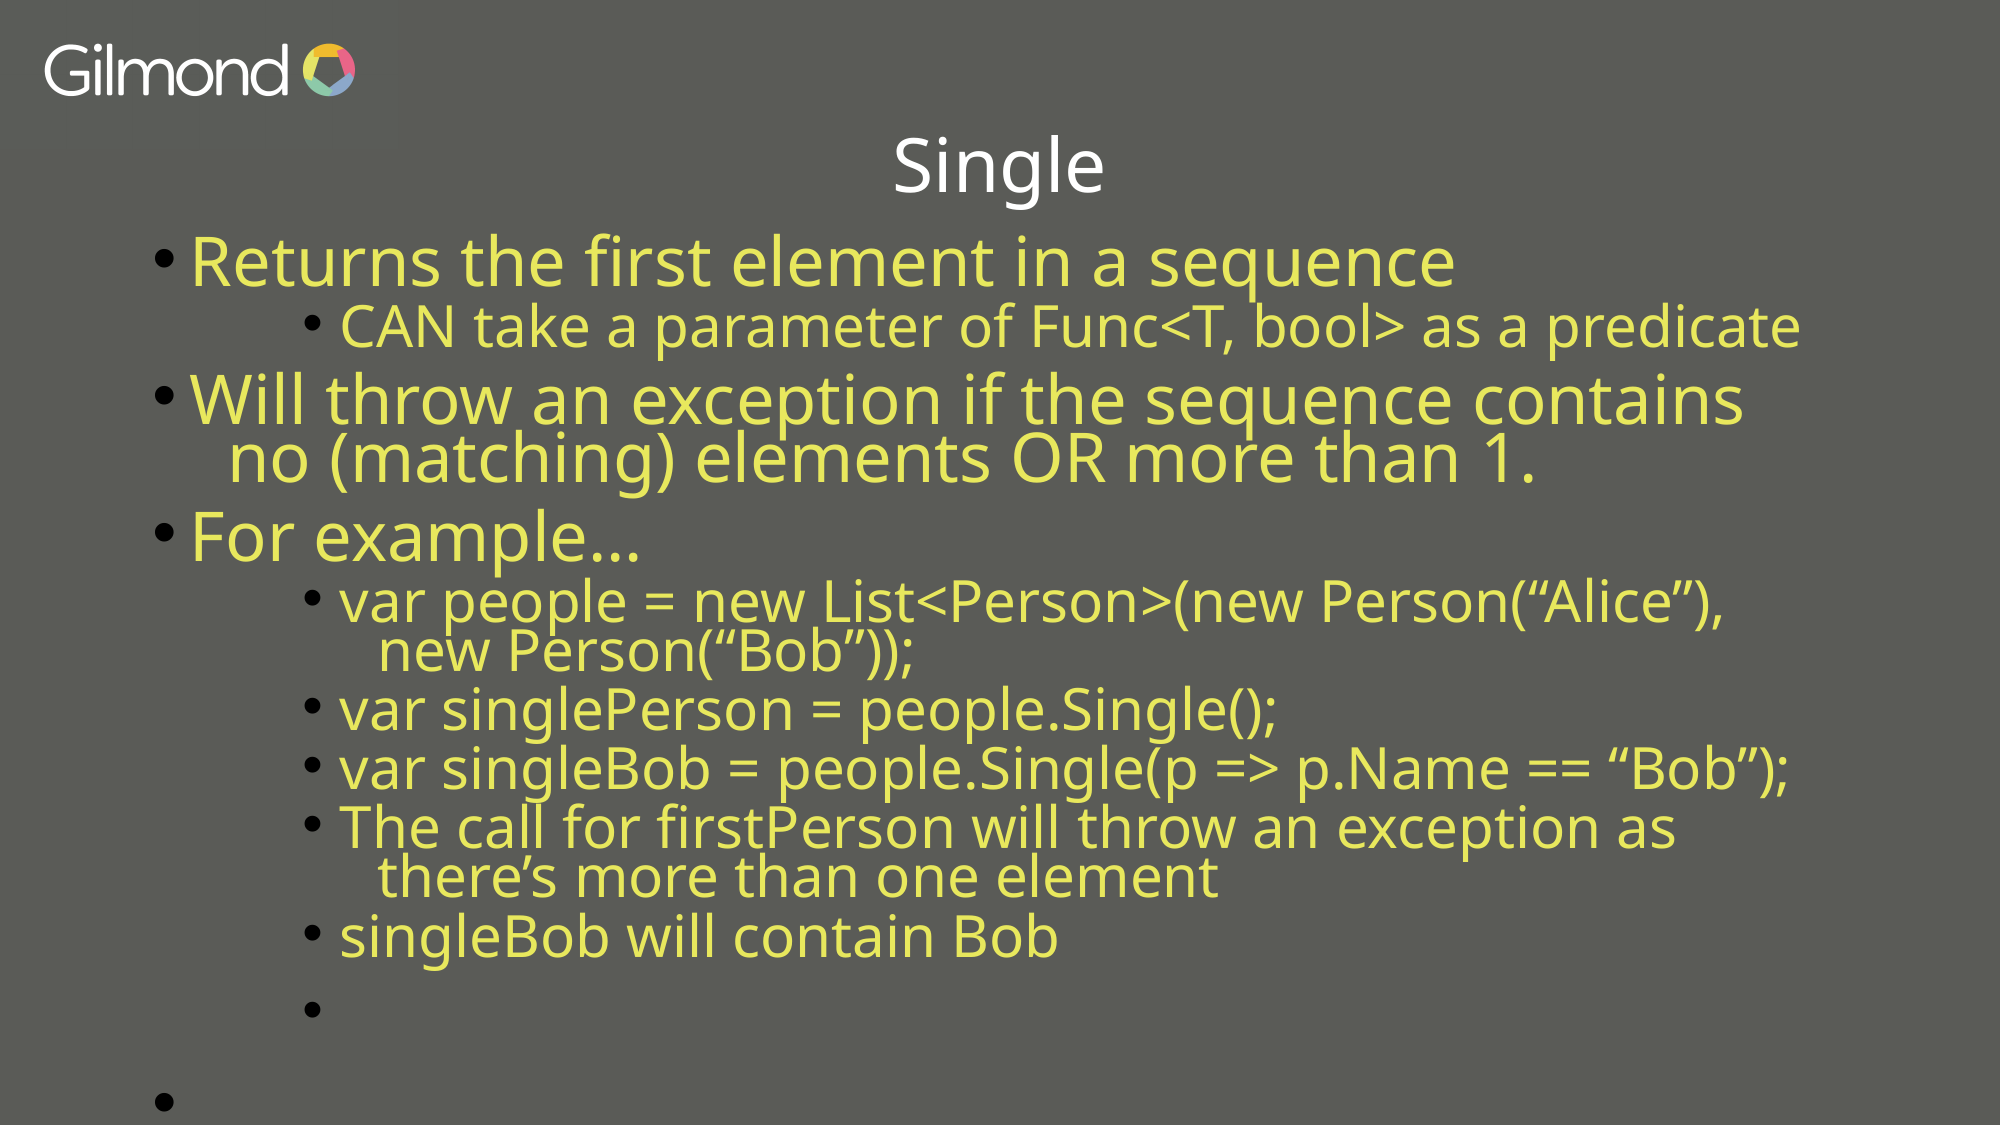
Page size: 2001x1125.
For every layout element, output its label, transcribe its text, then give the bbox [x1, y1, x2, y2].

list Returns the first element in a sequence CAN take a parameter of Func<T, bool> as a predicate Will throw an exception if the sequence contains no (matching) elements OR more than 1. For example… var people = new List<Person>(new Person(“Alice”), new Person(“Bob”)); var singlePerson = people.Single(); var singleBob = people.Single(p => p.Name == “Bob”); The call for firstPerson will throw an exception as there’s more than one element singleBob will contain Bob [137, 233, 1863, 1053]
picture [0, 0, 399, 149]
title Single [137, 59, 1863, 233]
